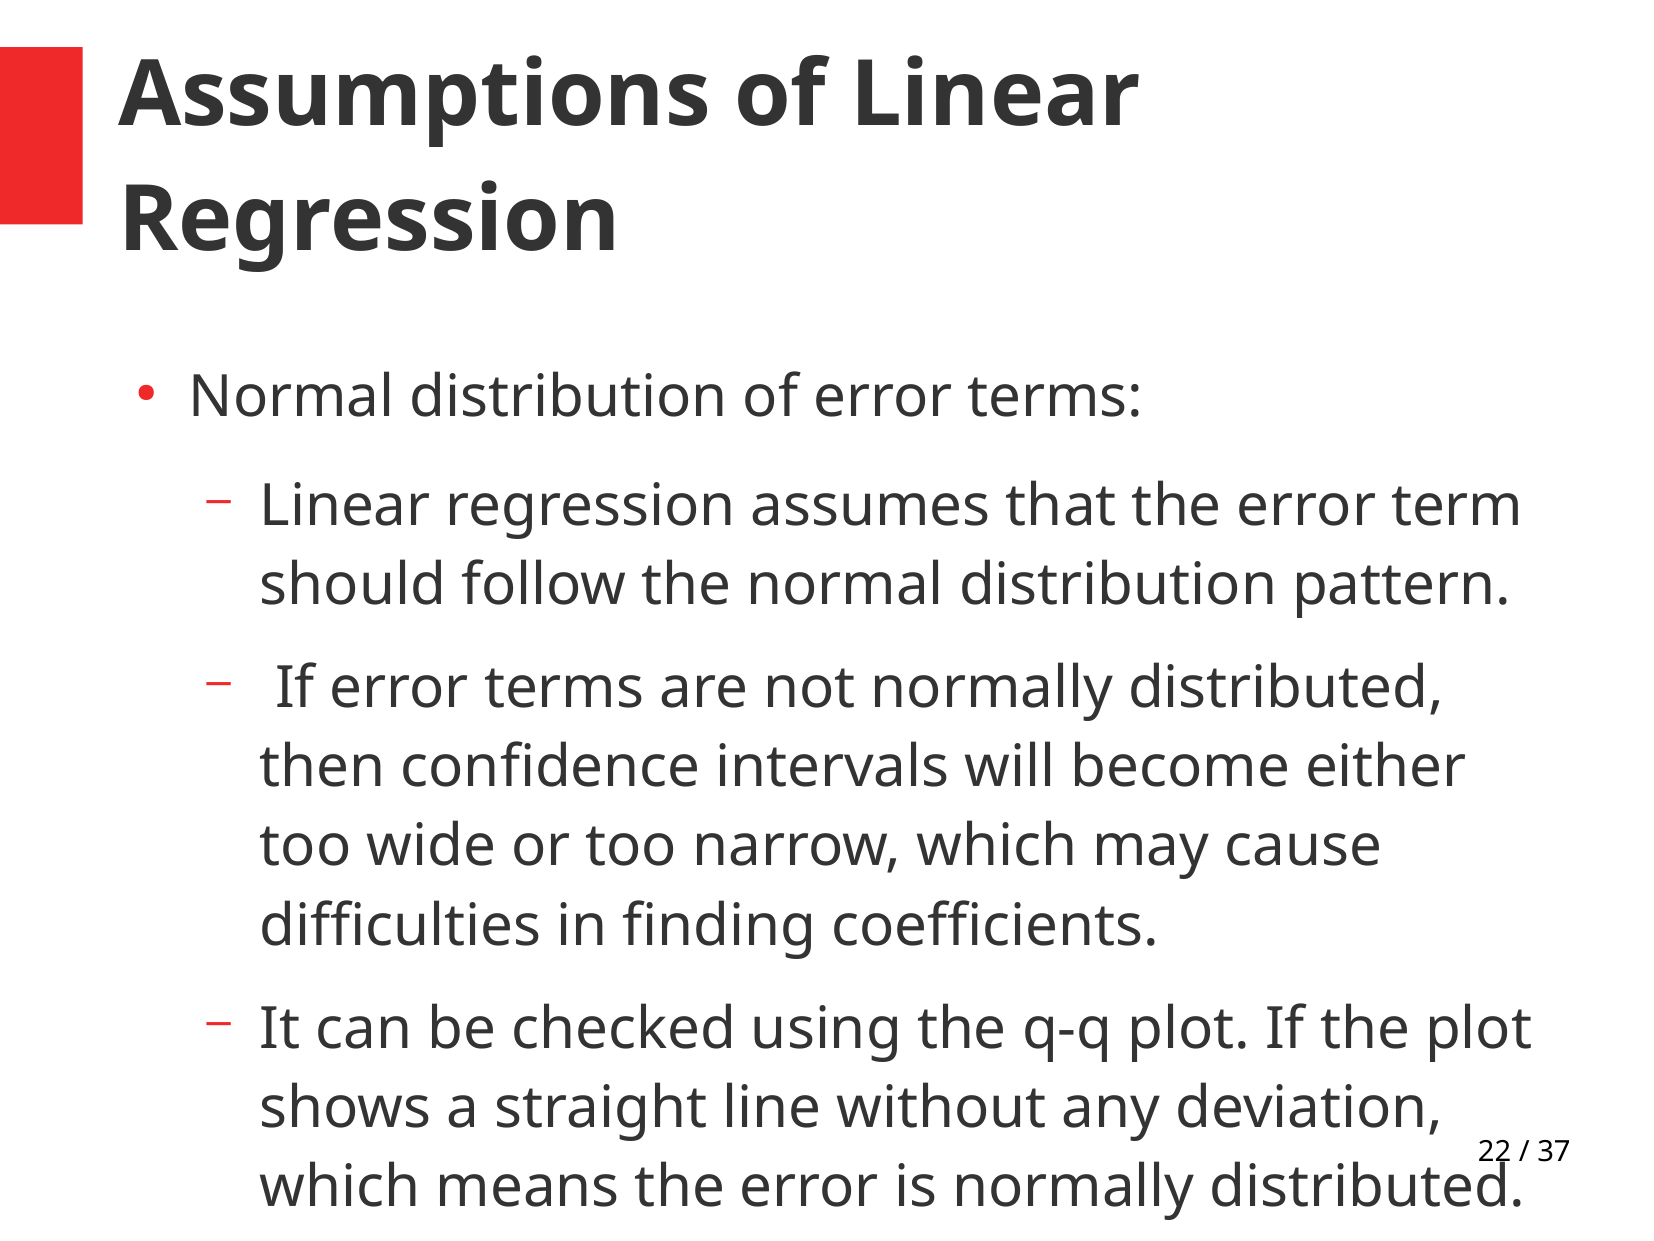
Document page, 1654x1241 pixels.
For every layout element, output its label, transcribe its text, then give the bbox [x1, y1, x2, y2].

title Assumptions of Linear Regression [118, 28, 1571, 278]
list Normal distribution of error terms: Linear regression assumes that the error term should follow the normal distribution pattern. If error terms are not normally distributed, then confidence intervals will become either too wide or too narrow, which may cause difficulties in finding coefficients. It can be checked using the q-q plot. If the plot shows a straight line without any deviation, which means the error is normally distributed. [118, 354, 1536, 1074]
